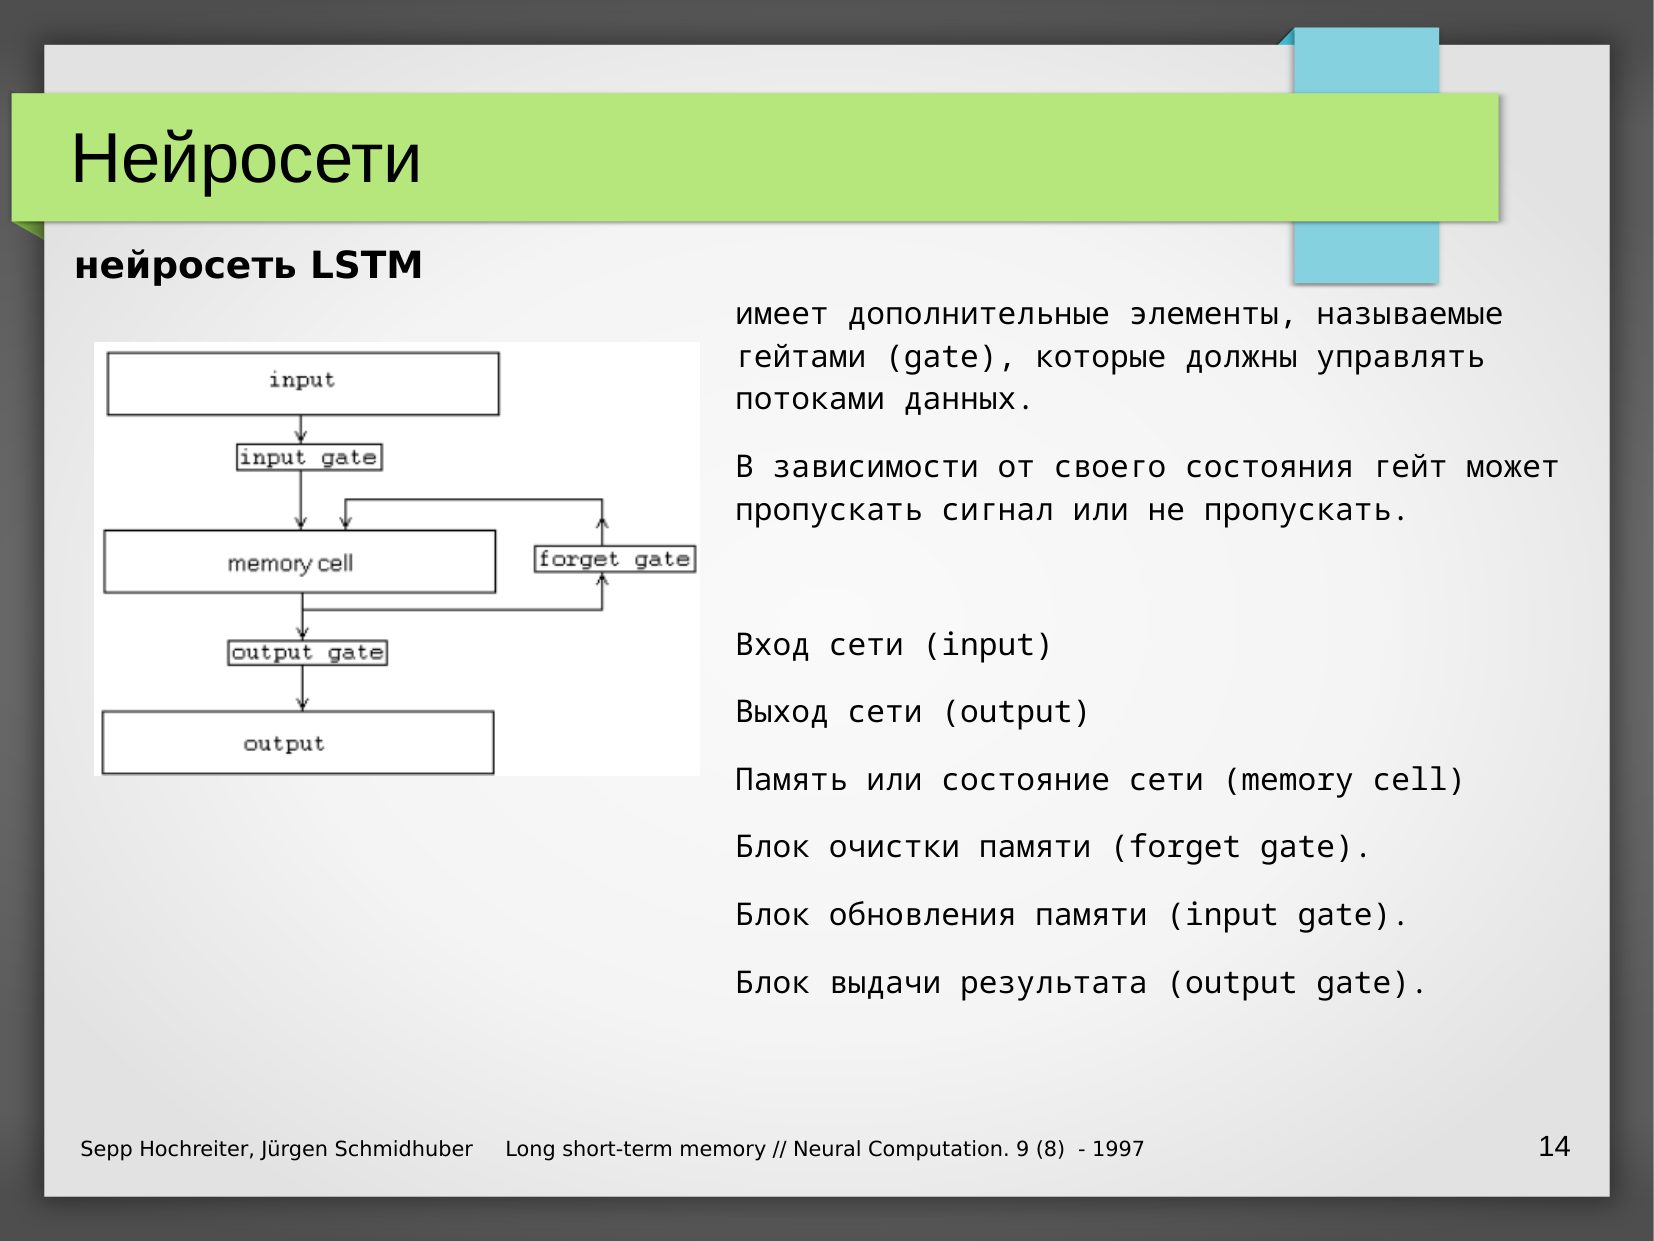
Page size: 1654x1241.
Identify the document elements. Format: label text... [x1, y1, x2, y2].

picture [0, 0, 1654, 1241]
text_box Sepp Hochreiter, Jürgen Schmidhuber Long short-term memory // Neural Computation. 9 (8) - 1997 [59, 1130, 1524, 1170]
title Нейросети [70, 118, 1205, 199]
text_box нейросеть LSTM [59, 236, 804, 343]
text_box имеет дополнительные элементы, называемые гейтами (gate), которые должны управлять потоками данных. В зависимости от своего состояния гейт может пропускать сигнал или не пропускать. Вход сети (input) Выход сети (output) Память или состояние сети (memory cell) Блок очистки памяти (forget gate). Блок обновления памяти (input gate). Блок выдачи результата (output gate). [720, 283, 1583, 1087]
